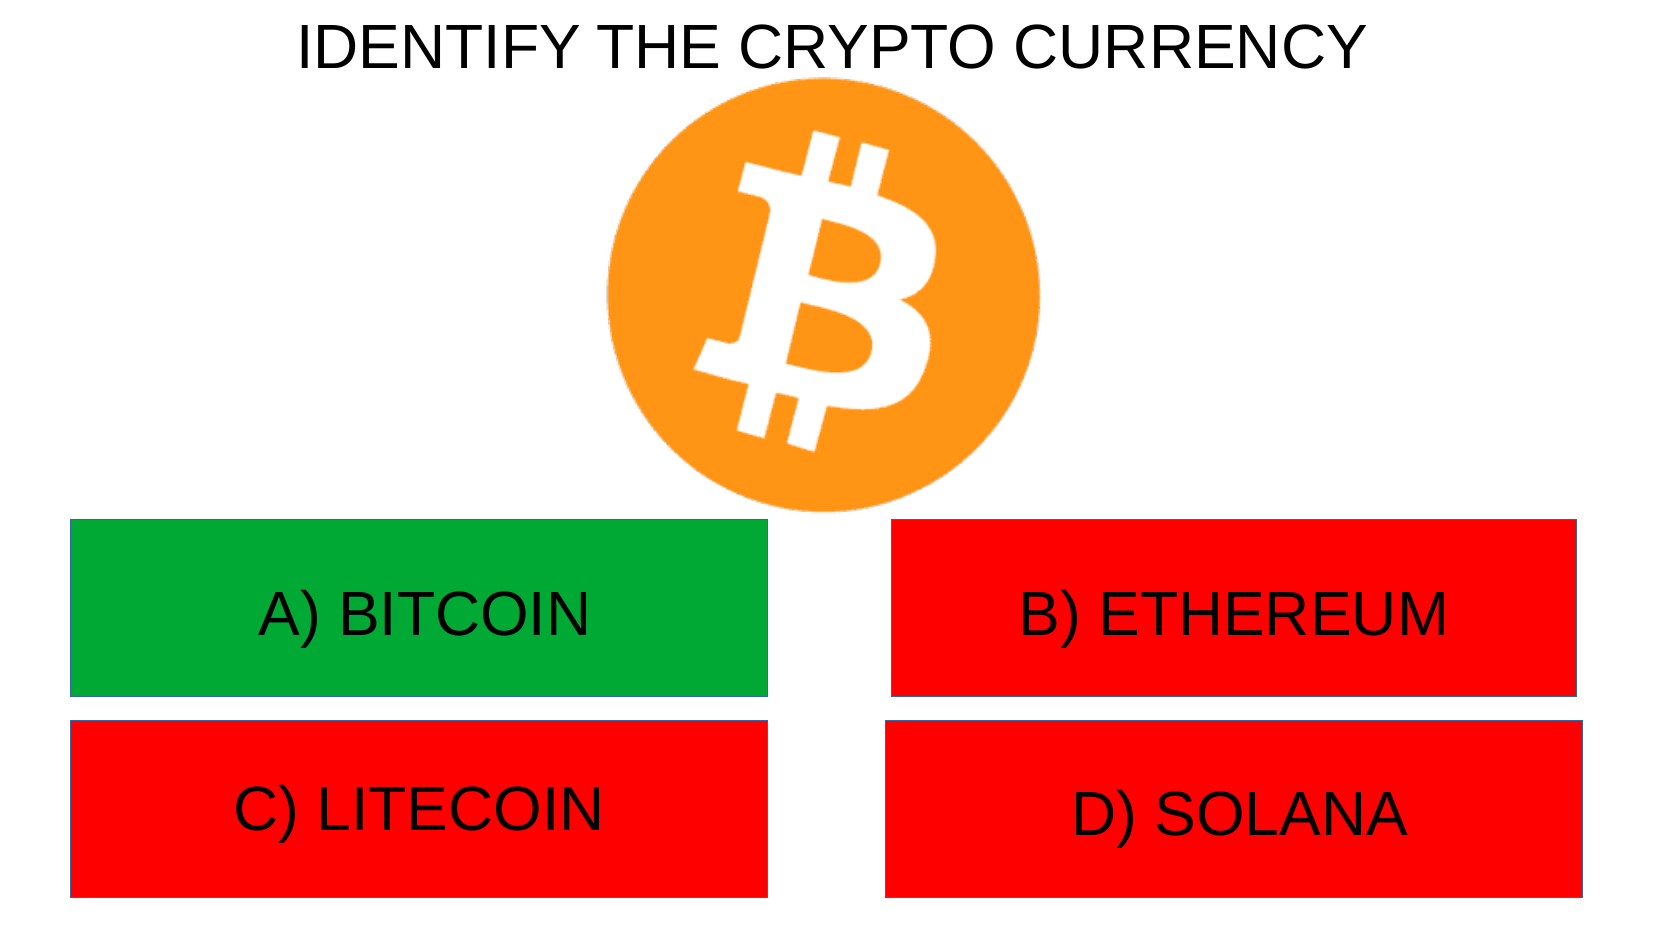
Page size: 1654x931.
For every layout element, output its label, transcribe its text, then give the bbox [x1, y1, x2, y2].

picture [425, 70, 1224, 520]
text_box [891, 519, 1577, 697]
text_box [70, 691, 768, 697]
title A) BITCOIN [0, 535, 909, 691]
title IDENTIFY THE CRYPTO CURRENCY [88, 0, 1577, 125]
text_box [70, 886, 768, 898]
text_box [885, 720, 1583, 898]
title C) LITECOIN [70, 730, 768, 886]
title D) SOLANA [891, 736, 1589, 892]
text_box [70, 720, 768, 730]
title B) ETHEREUM [909, 535, 1560, 692]
text_box [70, 519, 768, 535]
